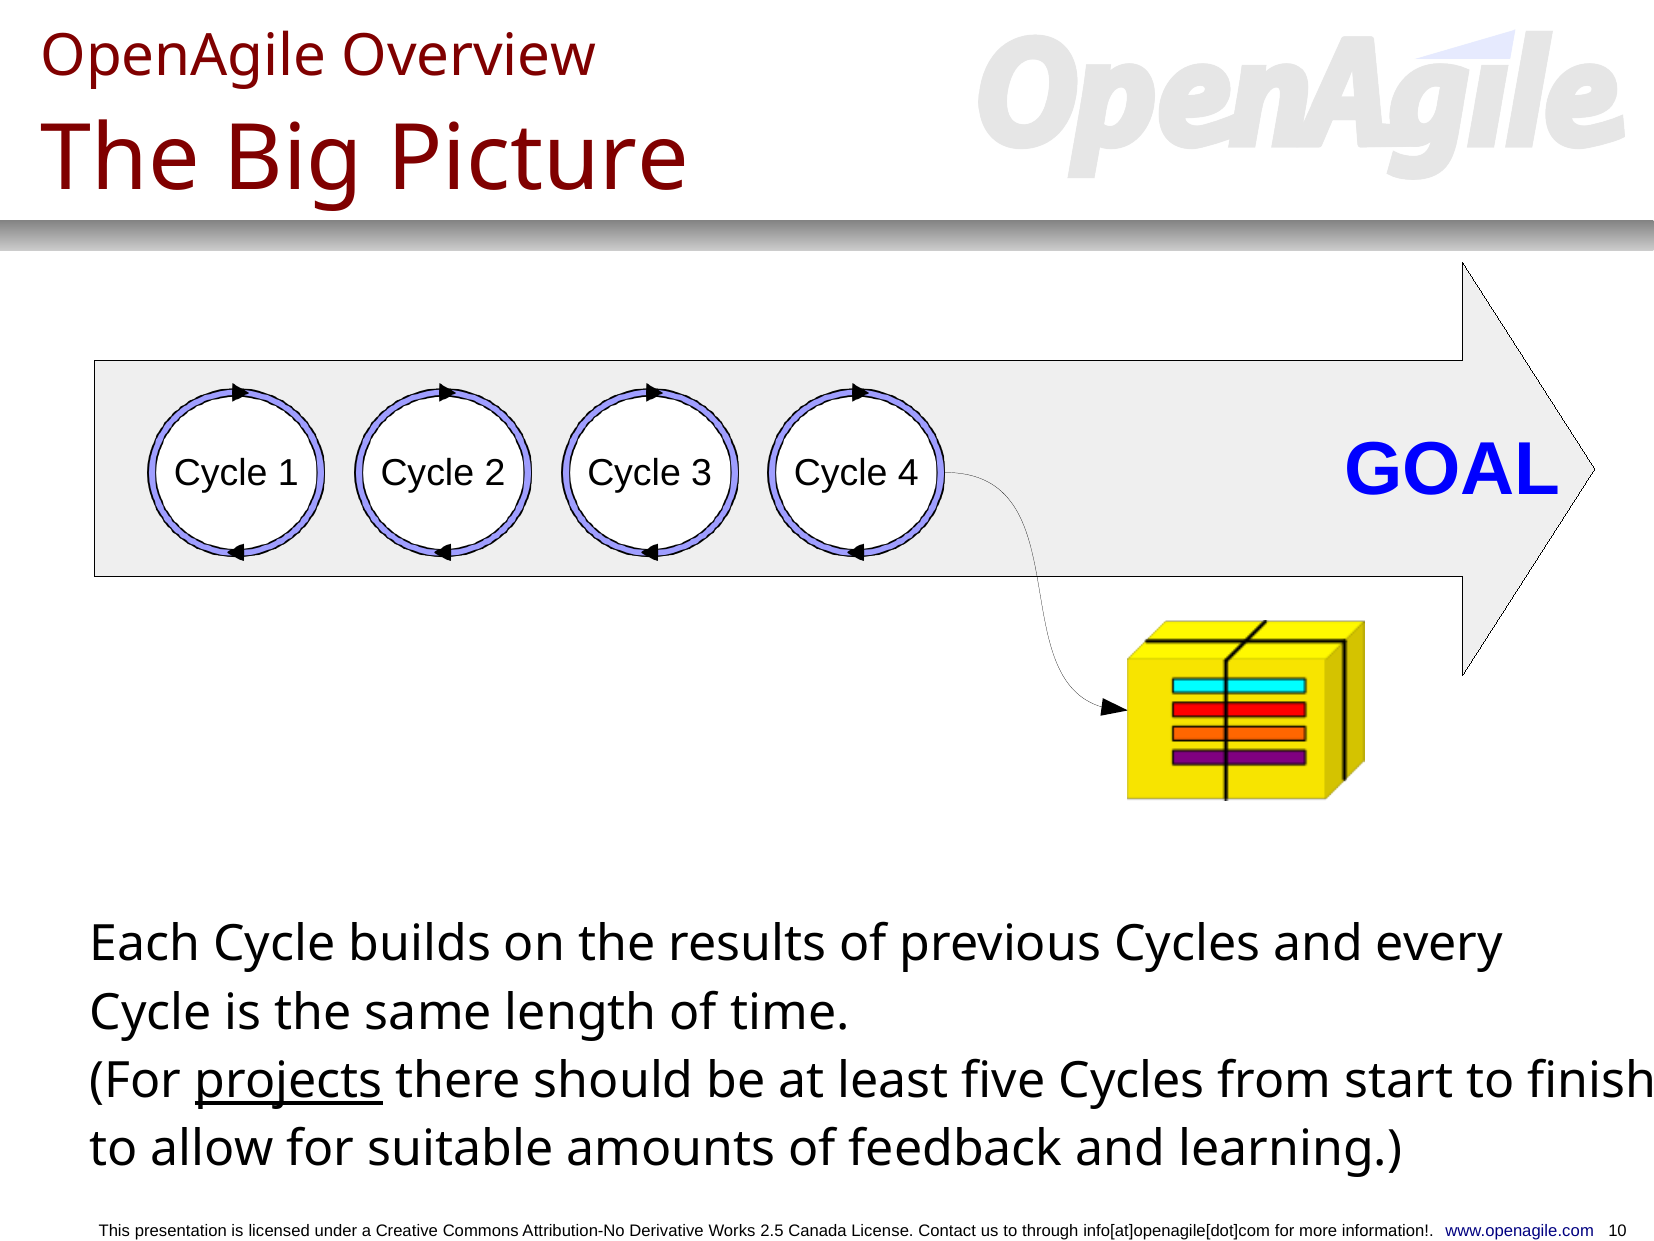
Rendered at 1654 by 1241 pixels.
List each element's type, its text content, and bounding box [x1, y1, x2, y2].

title OpenAgile Overview The Big Picture [40, 8, 1654, 222]
text_box [1576, 439, 1595, 499]
picture [354, 383, 532, 562]
picture [147, 383, 325, 562]
picture [1127, 620, 1365, 801]
picture [767, 383, 945, 562]
text_box [94, 262, 1559, 676]
picture [561, 383, 739, 562]
text_box Each Cycle builds on the results of previous Cycles and every Cycle is the same length of time. (For projects there should be at least five Cycles from start to finish to allow for suitable amounts of feedback and learning.) [75, 900, 1531, 1153]
text_box GOAL [1329, 412, 1576, 526]
